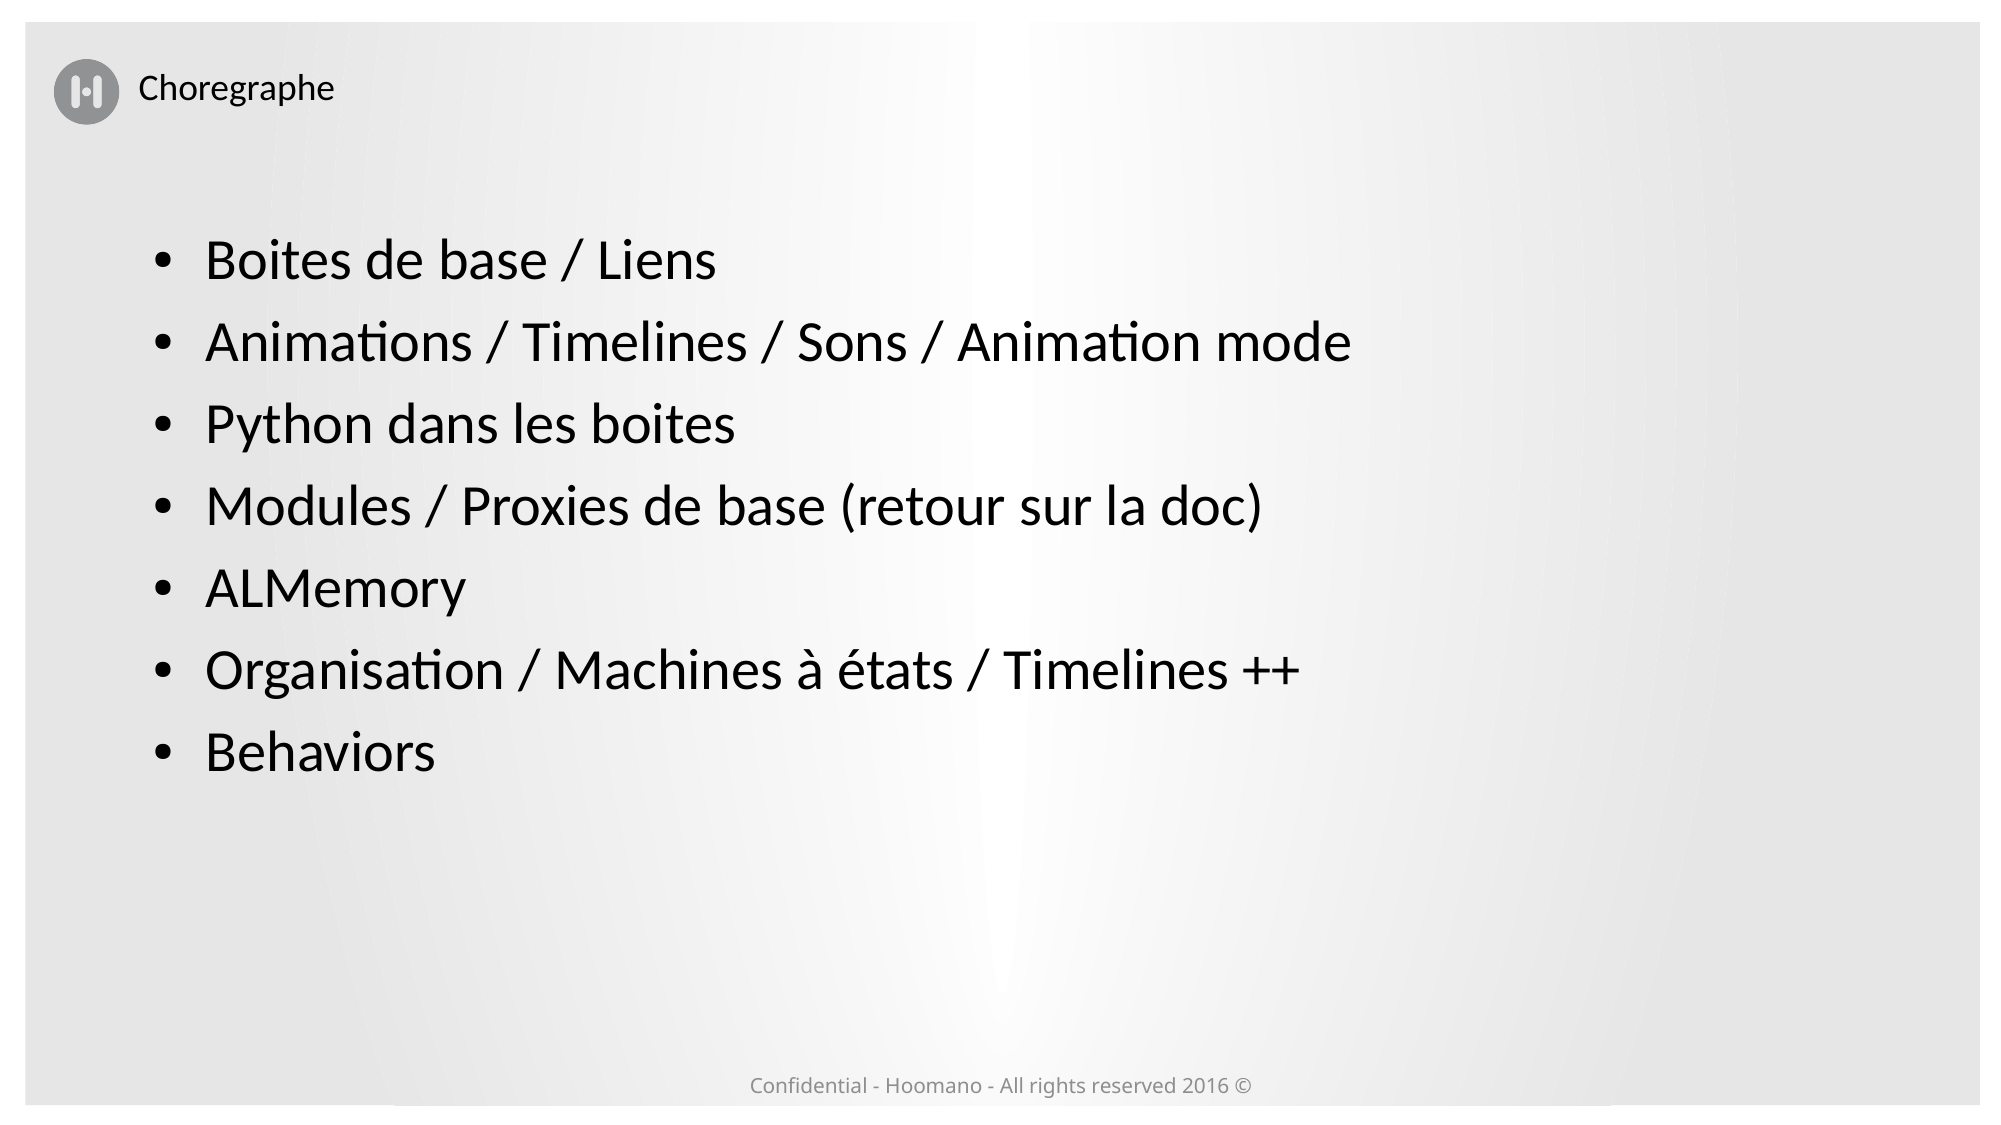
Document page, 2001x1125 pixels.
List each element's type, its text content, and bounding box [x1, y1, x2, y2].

title Choregraphe [138, 55, 1864, 127]
list Boites de base / Liens Animations / Timelines / Sons / Animation mode Python dans les boites Modules / Proxies de base (retour sur la doc) ALMemory Organisation / Machines à états / Timelines ++ Behaviors [135, 149, 1952, 1077]
picture [49, 55, 123, 127]
